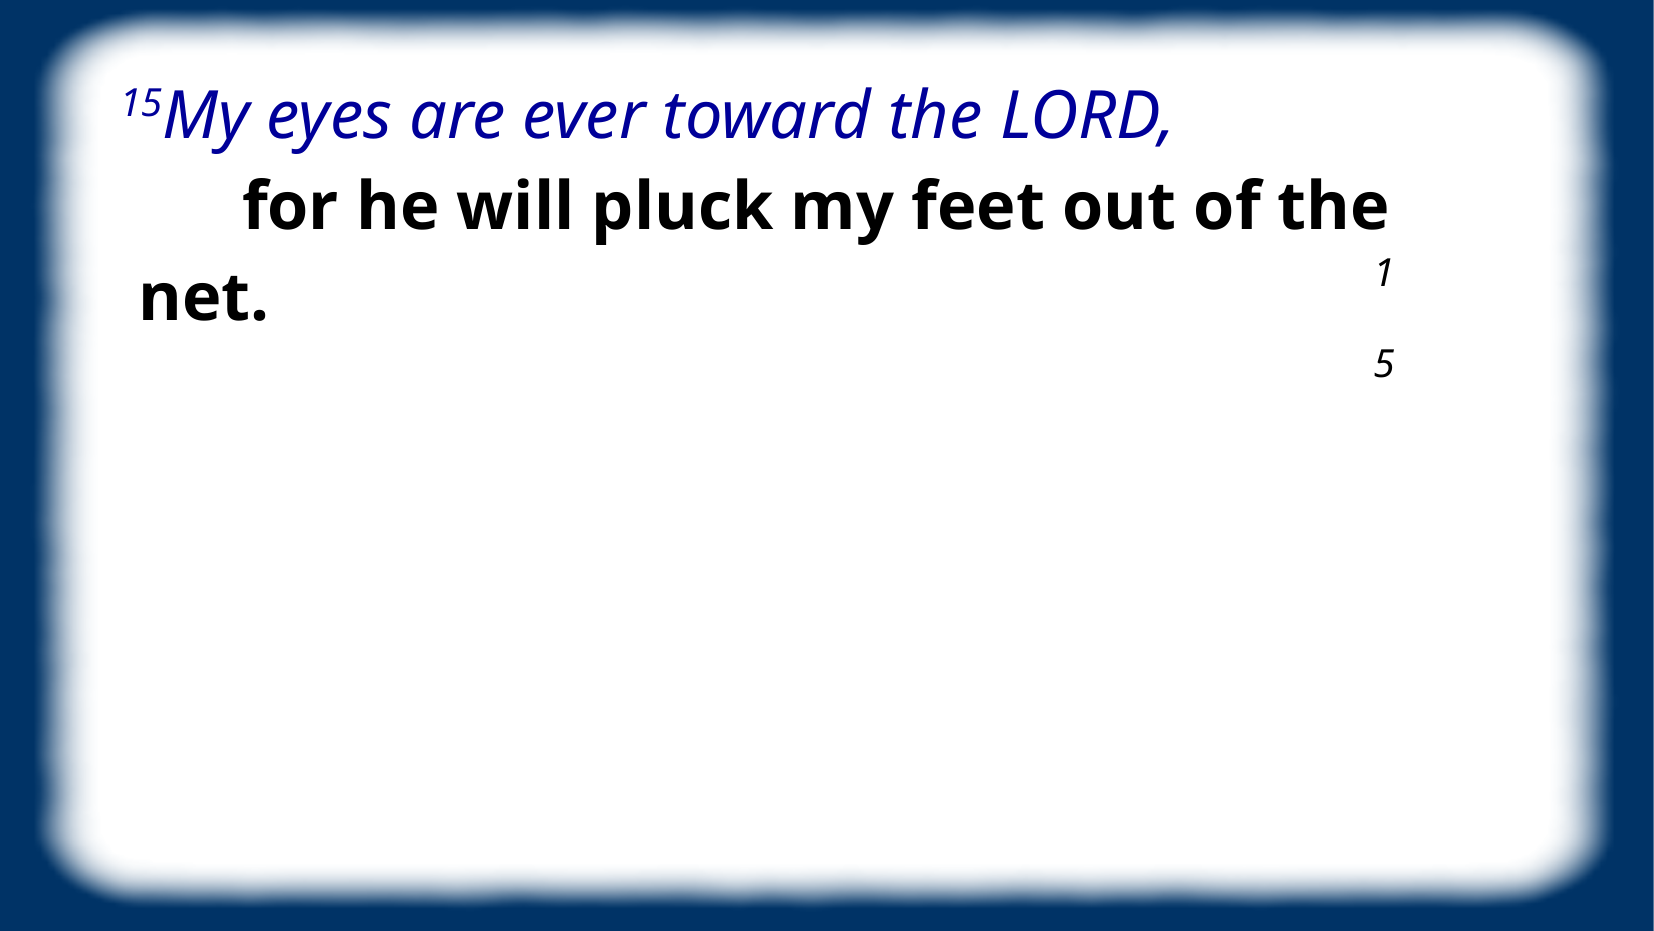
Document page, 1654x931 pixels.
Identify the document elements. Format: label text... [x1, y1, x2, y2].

picture [0, 0, 1654, 931]
text_box 15My eyes are ever toward the LORD, for he will pluck my feet out of the net. [105, 60, 1546, 253]
text_box 15 [1358, 229, 1430, 334]
